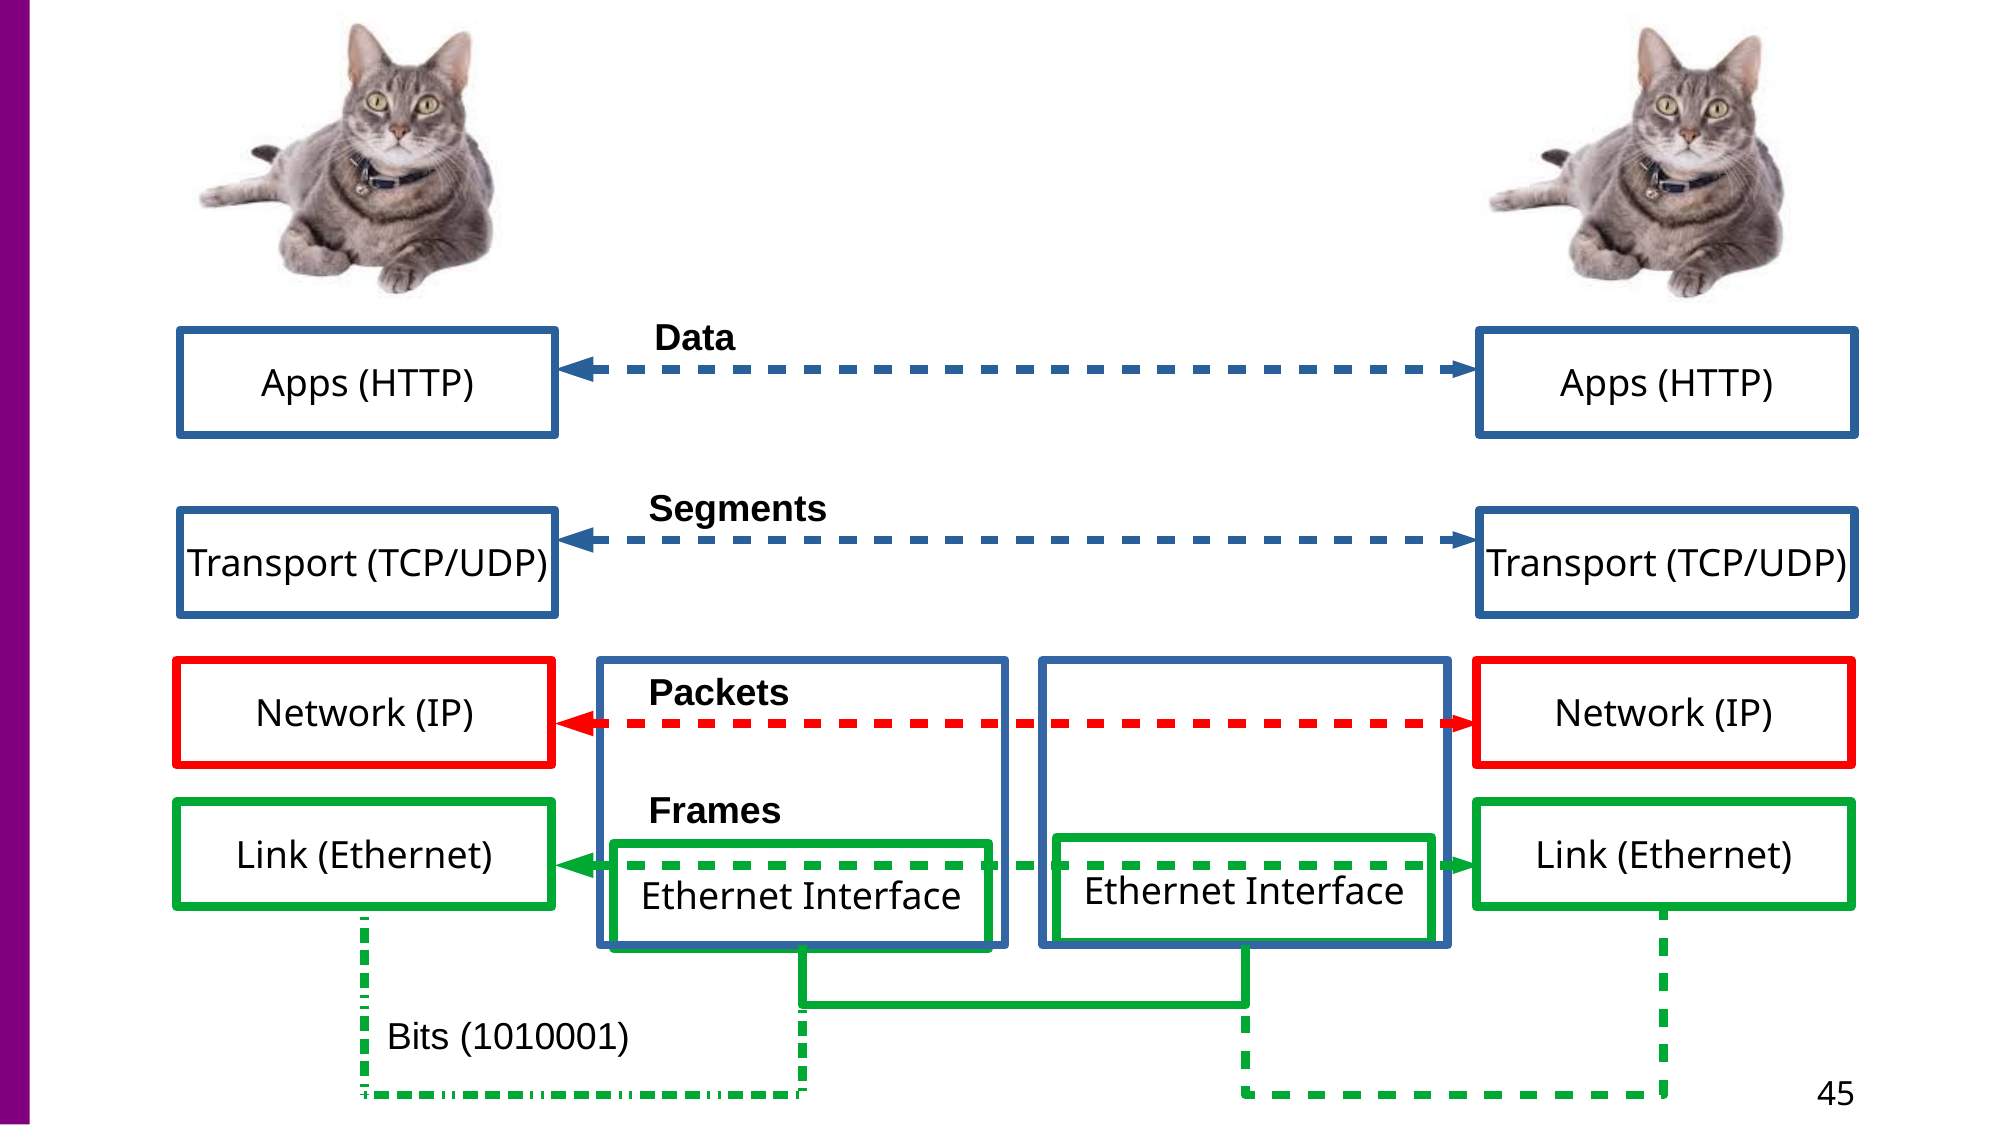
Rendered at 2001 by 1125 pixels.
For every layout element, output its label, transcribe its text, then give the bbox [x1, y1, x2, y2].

text_box Apps (HTTP) [180, 329, 556, 436]
text_box Frames [633, 781, 797, 839]
text_box Ethernet Interface [1056, 837, 1432, 941]
text_box Segments [633, 479, 843, 537]
text_box Apps (HTTP) [1479, 329, 1855, 436]
text_box Bits (1010001) [372, 1008, 646, 1066]
text_box Data [639, 309, 751, 367]
text_box Transport (TCP/UDP) [180, 510, 556, 616]
text_box Network (IP) [176, 660, 552, 766]
picture [165, 10, 590, 300]
picture [1455, 14, 1880, 305]
text_box Network (IP) [1476, 660, 1852, 766]
text_box Packets [633, 663, 805, 721]
text_box Link (Ethernet) [176, 801, 552, 907]
text_box Link (Ethernet) [1476, 801, 1852, 907]
text_box Ethernet Interface [613, 843, 989, 941]
text_box Transport (TCP/UDP) [1479, 510, 1855, 616]
